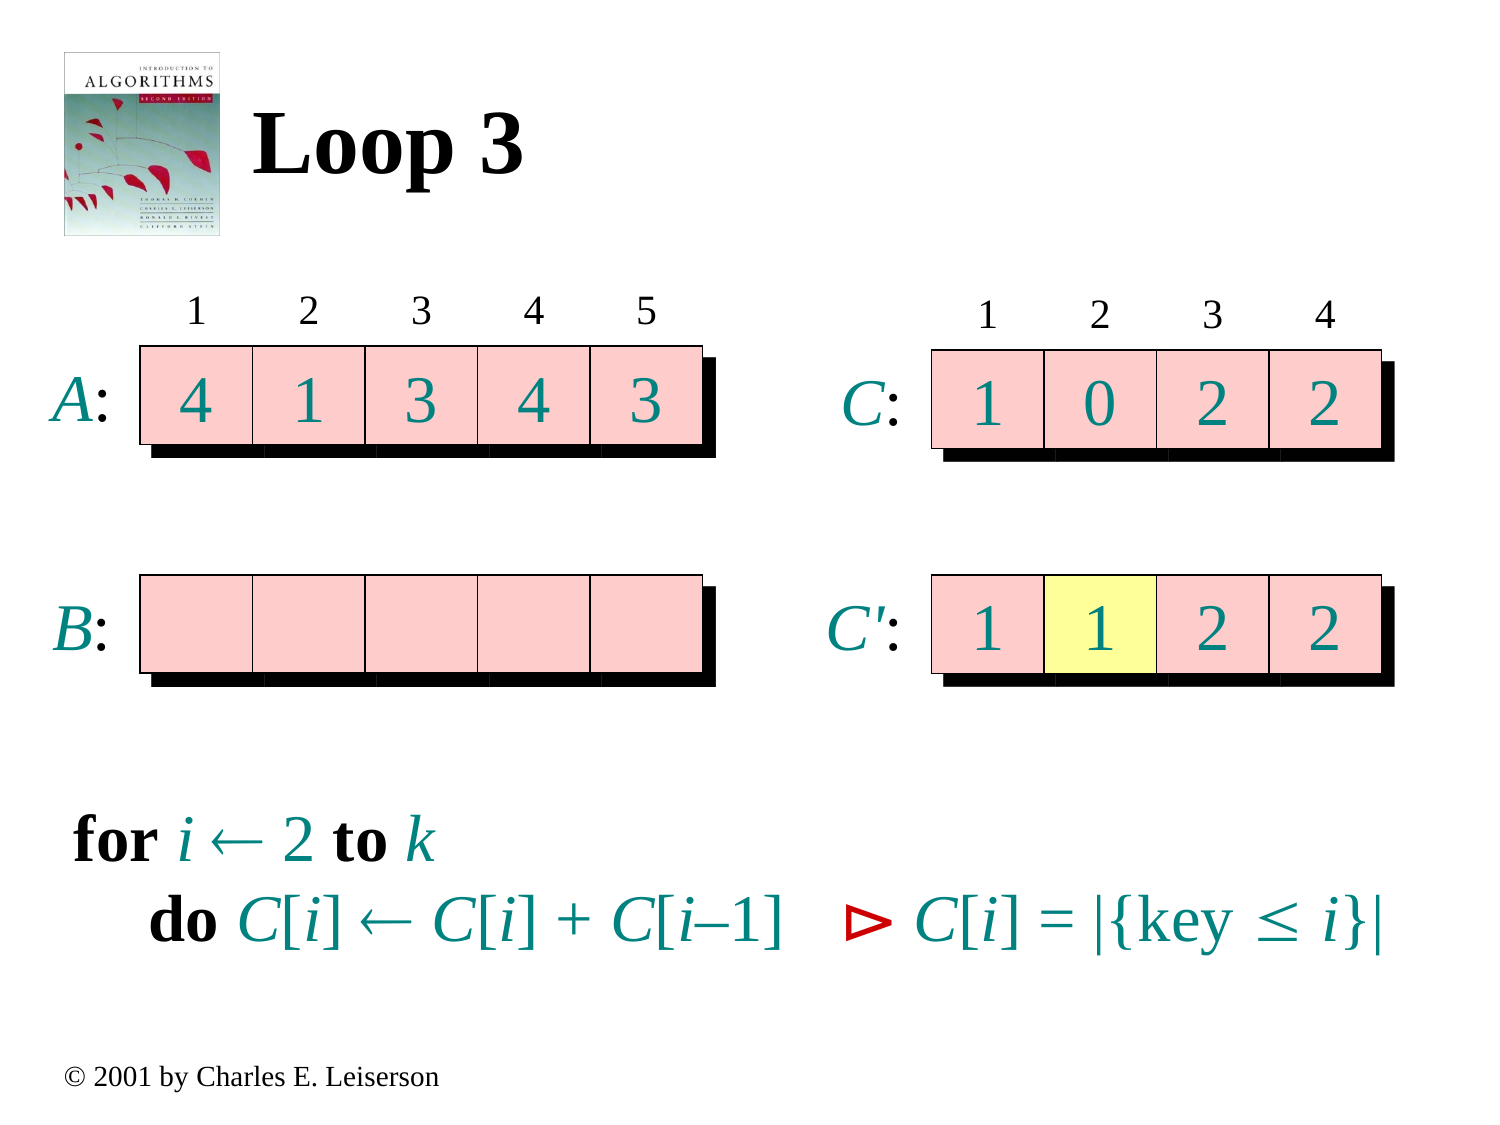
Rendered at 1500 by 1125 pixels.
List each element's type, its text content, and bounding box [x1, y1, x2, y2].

text_box 2 [1156, 349, 1268, 449]
text_box 1 [931, 349, 1043, 449]
text_box 4 [140, 346, 252, 445]
text_box A: [37, 347, 127, 444]
text_box 3 [590, 346, 703, 445]
text_box 2 [1268, 574, 1382, 674]
text_box 1 [962, 278, 1014, 345]
text_box 1 [171, 275, 222, 341]
text_box C': [810, 576, 918, 672]
text_box 1 [252, 346, 365, 445]
text_box 2 [283, 275, 335, 341]
text_box for i  2 to k do C[i]  C[i] + C[i–1] ⊳ C[i] = |{key  i}| [59, 787, 1500, 963]
text_box 4 [477, 346, 590, 445]
text_box 4 [508, 275, 560, 341]
text_box C: [825, 351, 918, 447]
text_box 2 [1075, 278, 1126, 345]
text_box B: [37, 576, 127, 672]
text_box 0 [1043, 349, 1156, 449]
text_box 3 [396, 275, 447, 341]
text_box 2 [1268, 349, 1382, 449]
text_box 2 [1156, 574, 1268, 674]
picture [64, 52, 220, 236]
text_box 3 [365, 346, 477, 445]
text_box 1 [1043, 574, 1156, 674]
text_box [140, 575, 703, 674]
text_box 4 [1300, 278, 1351, 345]
text_box 3 [1187, 278, 1239, 345]
title Loop 3 [237, 49, 1475, 238]
text_box 1 [931, 574, 1043, 674]
text_box 5 [621, 275, 672, 341]
